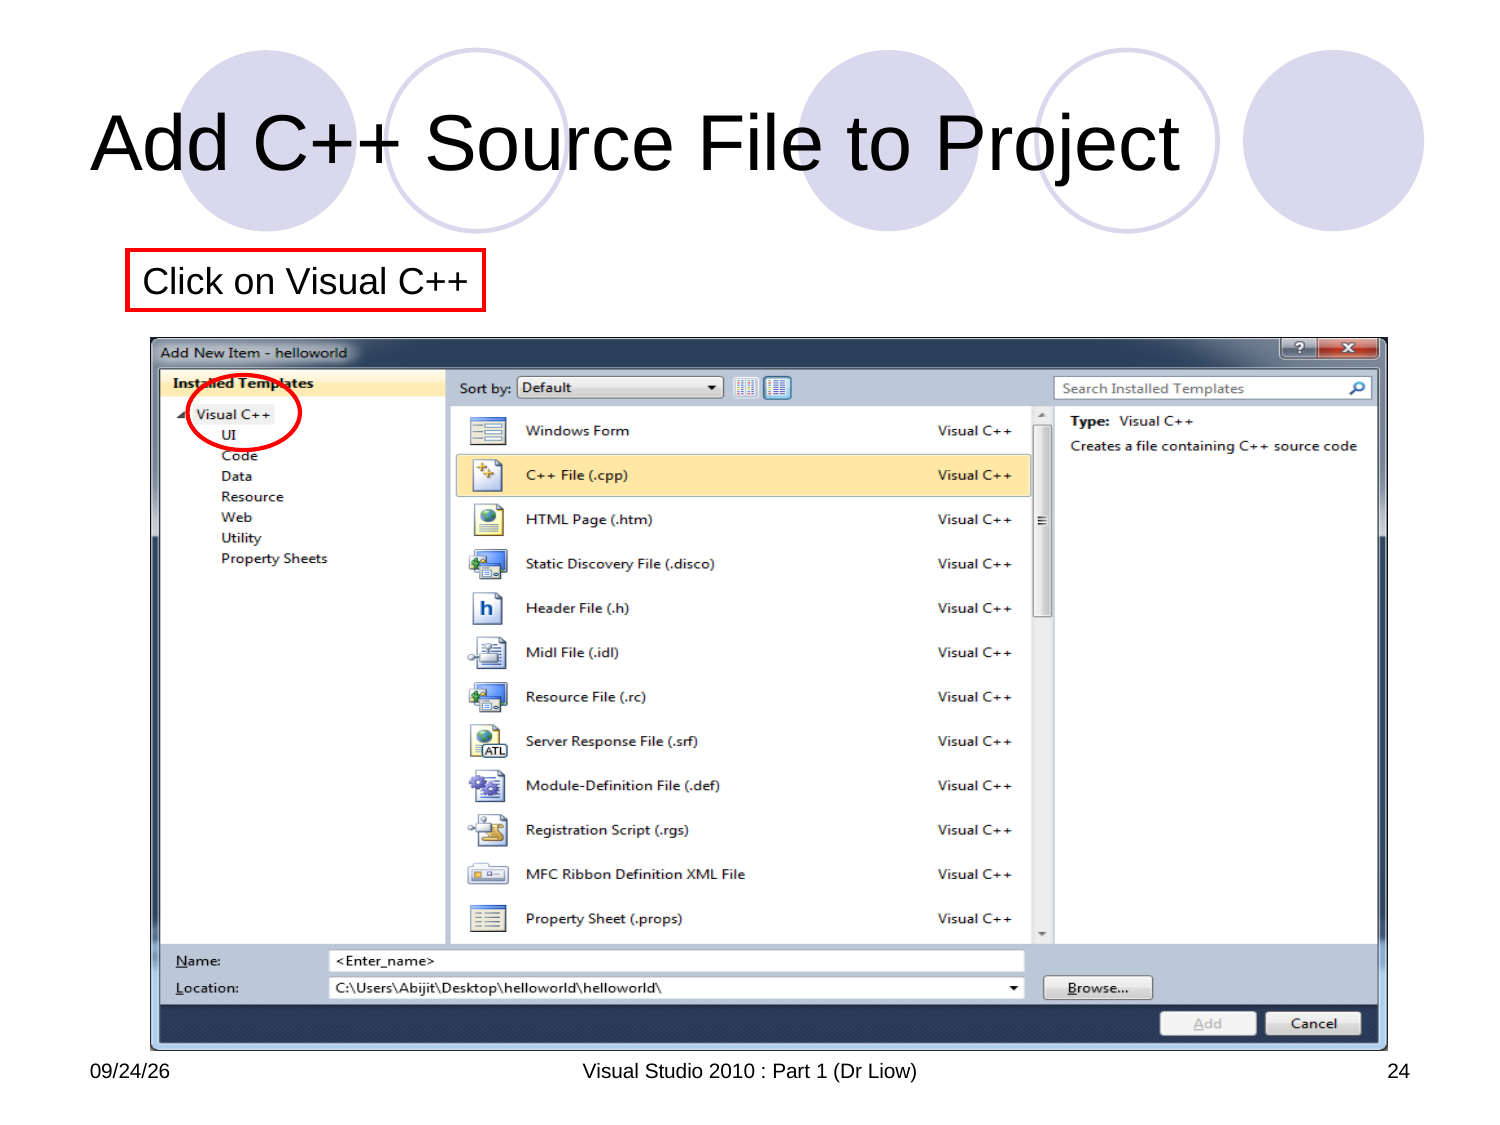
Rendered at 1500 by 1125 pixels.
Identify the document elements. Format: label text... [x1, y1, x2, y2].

text_box Click on Visual C++ [127, 249, 484, 311]
text_box <number> [1074, 1049, 1426, 1101]
title Add C++ Source File to Project [75, 45, 1426, 233]
text_box 08/22/12 [74, 1049, 426, 1101]
picture [150, 337, 1388, 1051]
text_box Visual Studio 2010 : Part 1 (Dr Liow) [512, 1049, 988, 1101]
